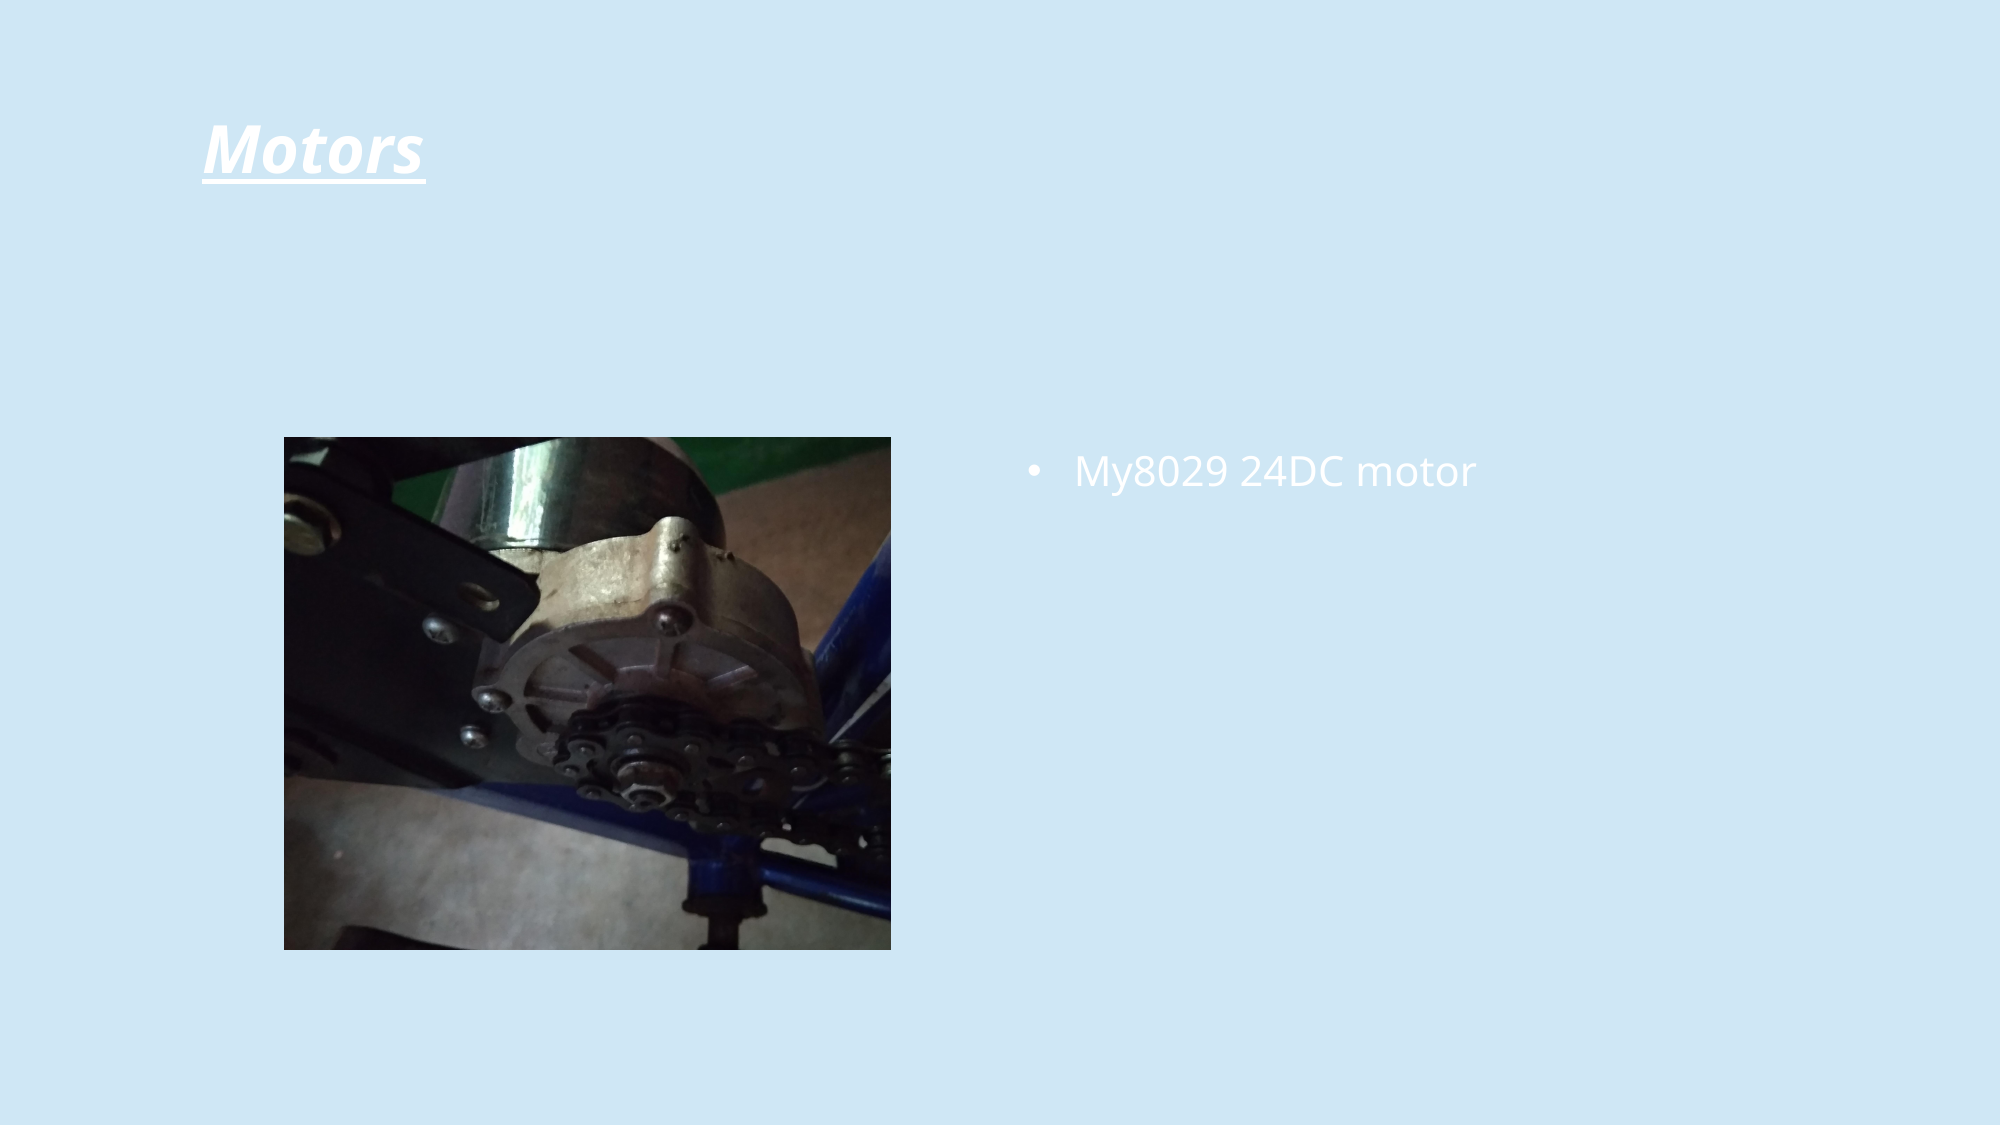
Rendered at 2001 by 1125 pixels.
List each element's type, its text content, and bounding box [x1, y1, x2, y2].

title Motors [187, 99, 1813, 413]
picture [284, 437, 891, 950]
list My8029 24DC motor [1012, 437, 1813, 950]
